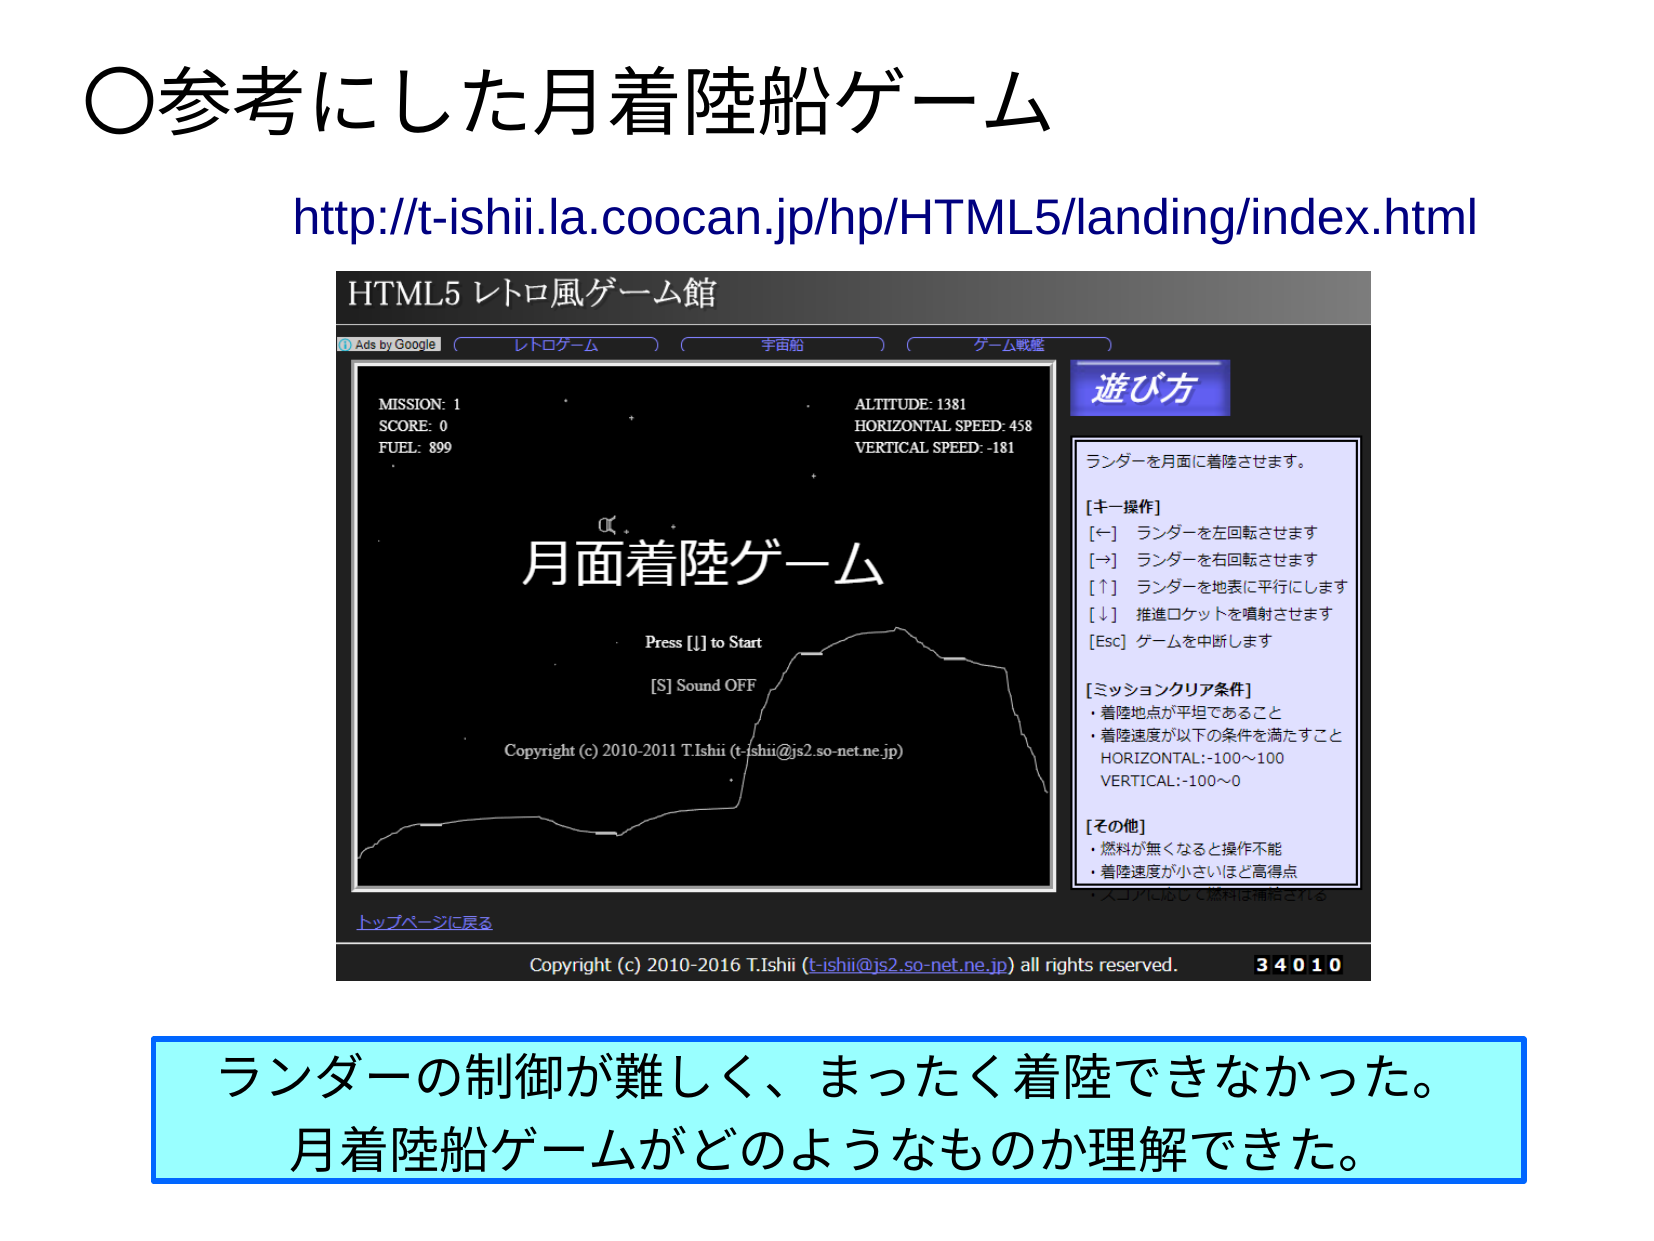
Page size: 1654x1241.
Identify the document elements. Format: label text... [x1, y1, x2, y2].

text_box ランダーの制御が難しく、まったく着陸できなかった。 月着陸船ゲームがどのようなものか理解できた。 [153, 1039, 1524, 1182]
picture [336, 271, 1371, 981]
title 〇参考にした月着陸船ゲーム [82, 40, 1063, 154]
list http://t-ishii.la.coocan.jp/hp/HTML5/landing/index.html [106, 188, 1595, 266]
